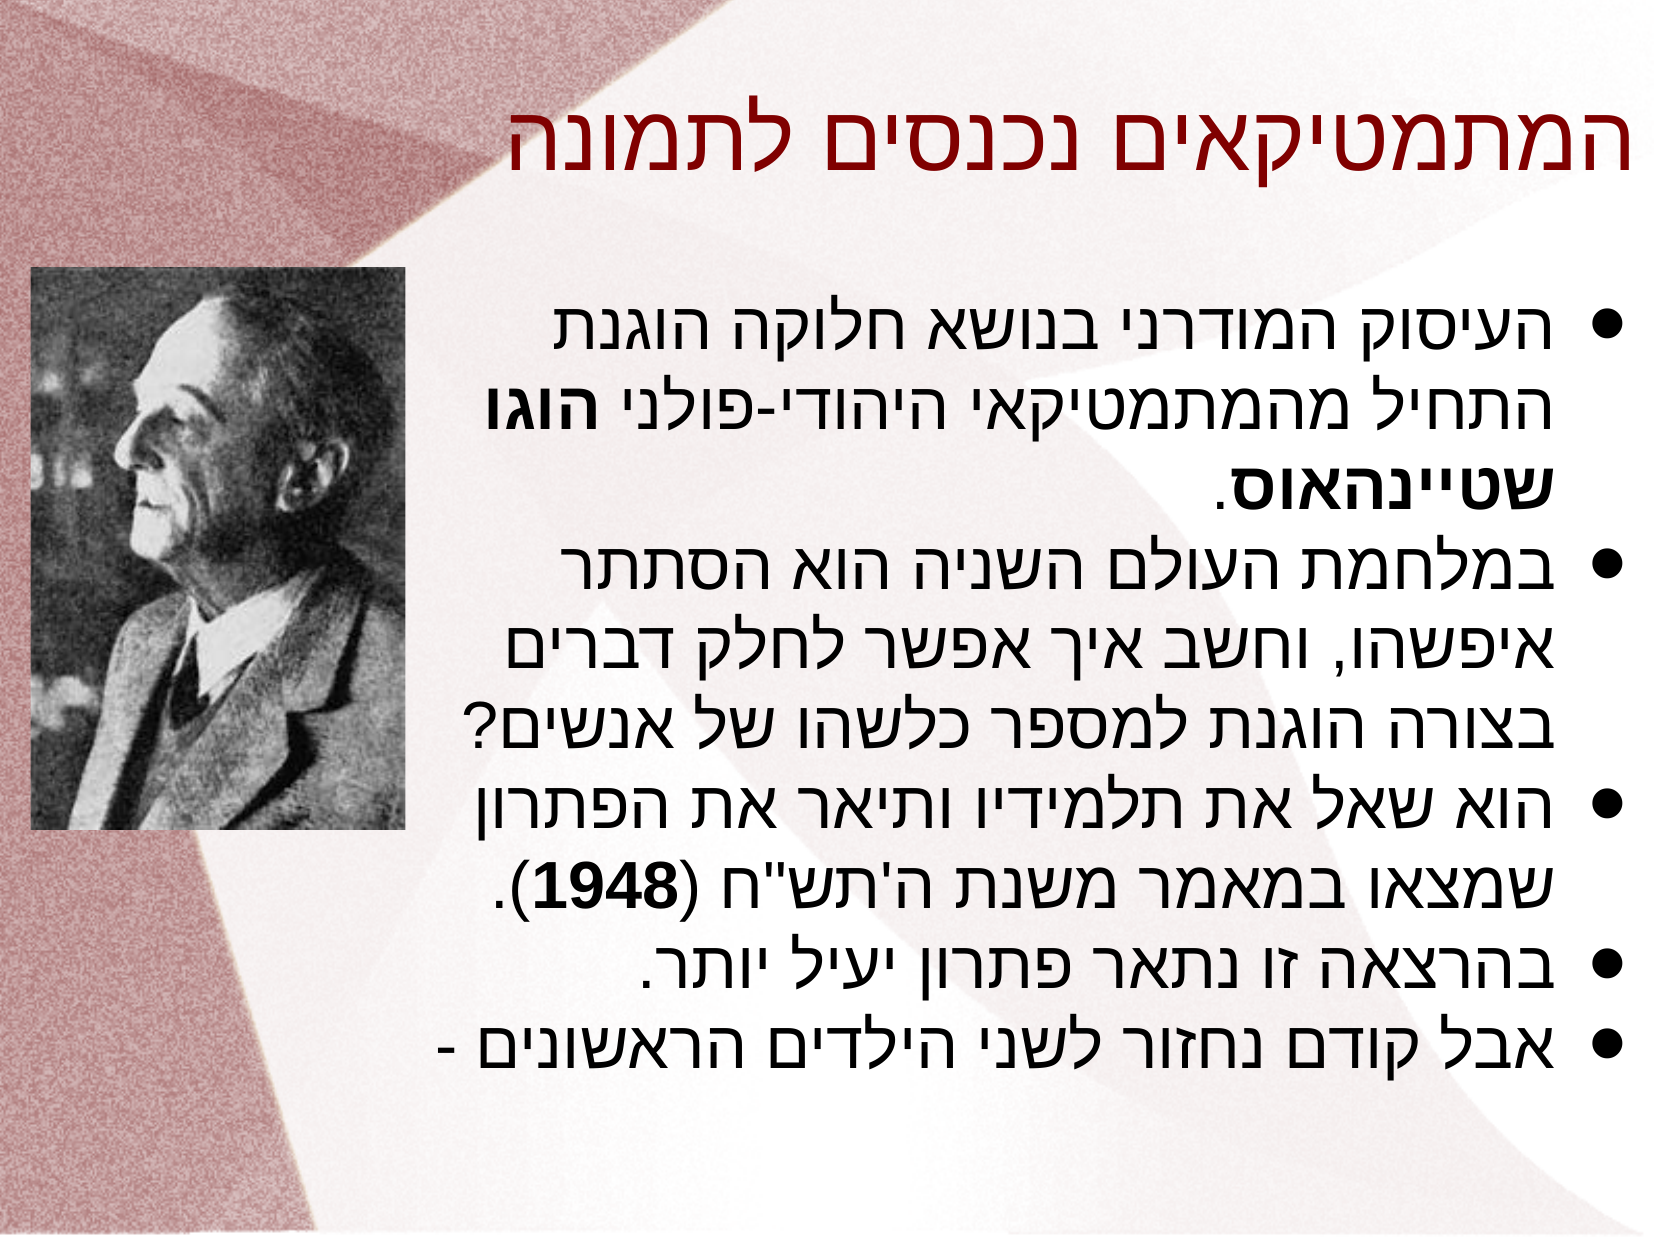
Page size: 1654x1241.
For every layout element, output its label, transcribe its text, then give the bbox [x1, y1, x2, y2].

text_box [30, 267, 406, 830]
picture [0, 0, 1654, 1241]
text_box העיסוק המודרני בנושא חלוקה הוגנת התחיל מהמתמטיקאי היהודי-פולני הוגו שטיינהאוס. במלחמת העולם השניה הוא הסתתר איפשהו, וחשב איך אפשר לחלק דברים בצורה הוגנת למספר כלשהו של אנשים? הוא שאל את תלמידיו ותיאר את הפתרון שמצאו במאמר משנת ה'תש"ח (1948). בהרצאה זו נתאר פתרון יעיל יותר. אבל קודם נחזור לשני הילדים הראשונים - [417, 267, 1647, 1131]
title המתמטיקאים נכנסים לתמונה [349, 33, 1638, 241]
